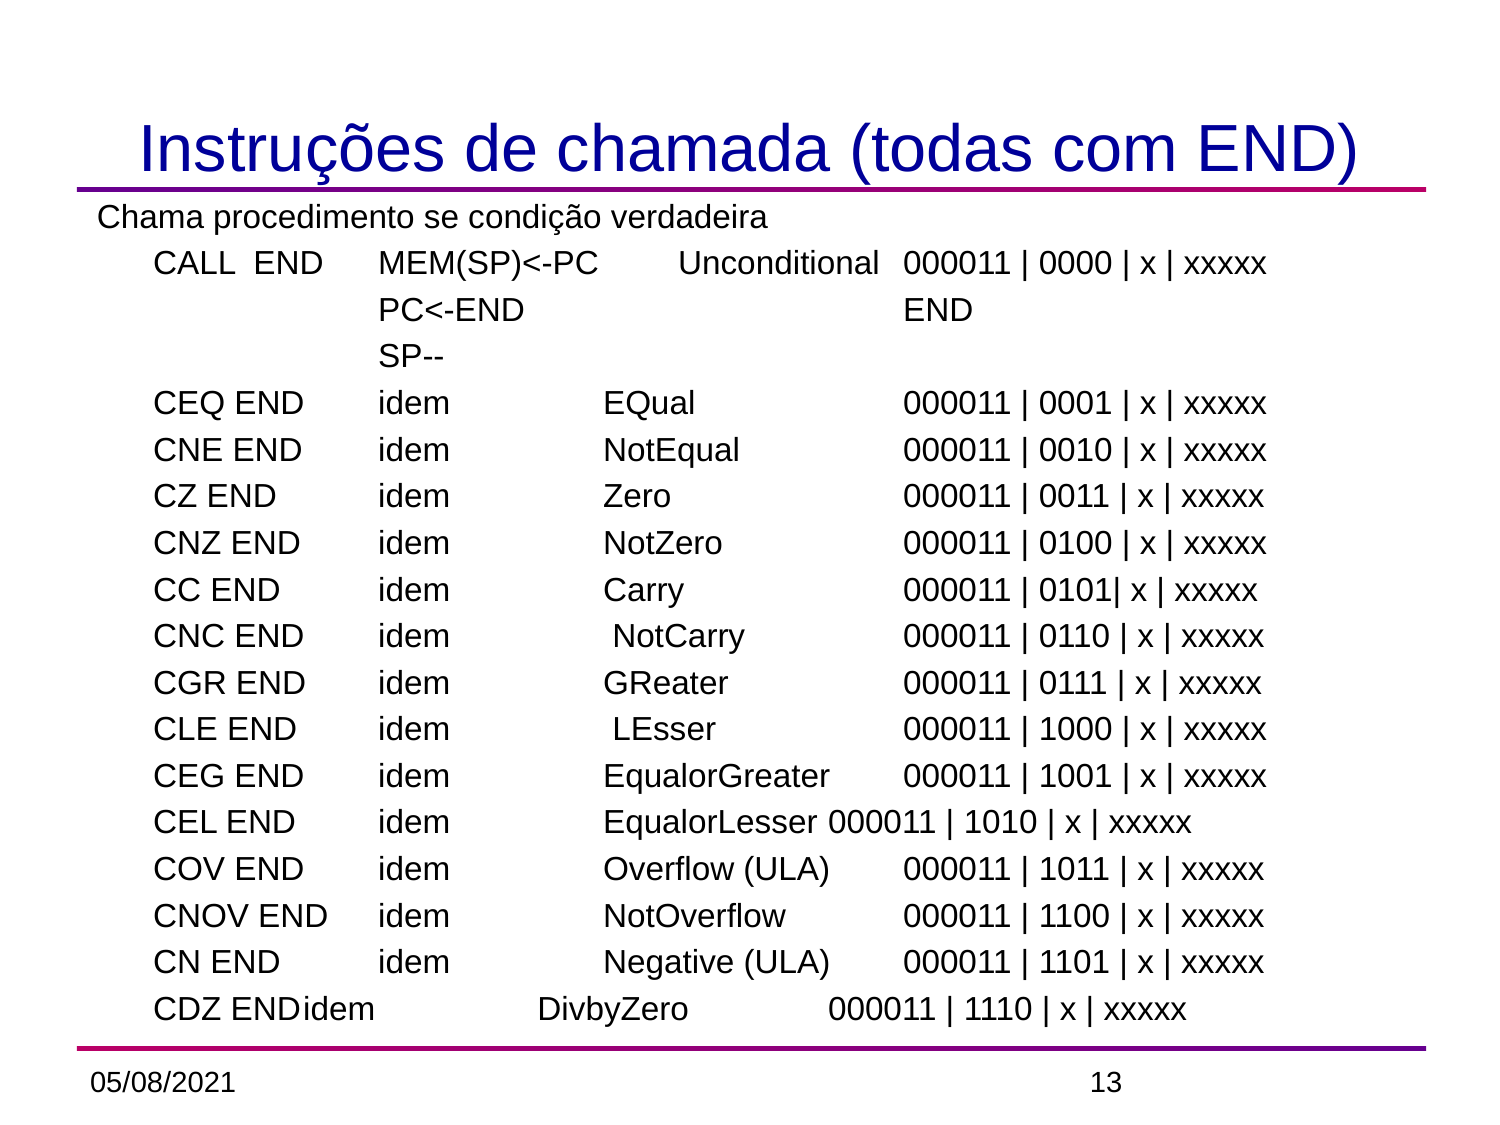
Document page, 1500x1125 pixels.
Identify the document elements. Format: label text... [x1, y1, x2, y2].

text_box Instruções de chamada (todas com END) [76, 74, 1424, 193]
text_box Chama procedimento se condição verdadeira CALL END MEM(SP)<-PC Unconditional 000011 | 0000 | x | xxxxx PC<-END END SP-- CEQ END idem EQual 000011 | 0001 | x | xxxxx CNE END idem NotEqual 000011 | 0010 | x | xxxxx CZ END idem Zero 000011 | 0011 | x | xxxxx CNZ END idem NotZero 000011 | 0100 | x | xxxxx CC END idem Carry 000011 | 0101| x | xxxxx CNC END idem NotCarry 000011 | 0110 | x | xxxxx CGR END idem GReater 000011 | 0111 | x | xxxxx CLE END idem LEsser 000011 | 1000 | x | xxxxx CEG END idem EqualorGreater 000011 | 1001 | x | xxxxx CEL END idem EqualorLesser 000011 | 1010 | x | xxxxx COV END idem Overflow (ULA) 000011 | 1011 | x | xxxxx CNOV END idem NotOverflow 000011 | 1100 | x | xxxxx CN END idem Negative (ULA) 000011 | 1101 | x | xxxxx CDZ END idem DivbyZero 000011 | 1110 | x | xxxxx [82, 187, 1432, 991]
text_box <number> [1074, 1055, 1425, 1125]
text_box 05/08/2021 [74, 1055, 425, 1125]
